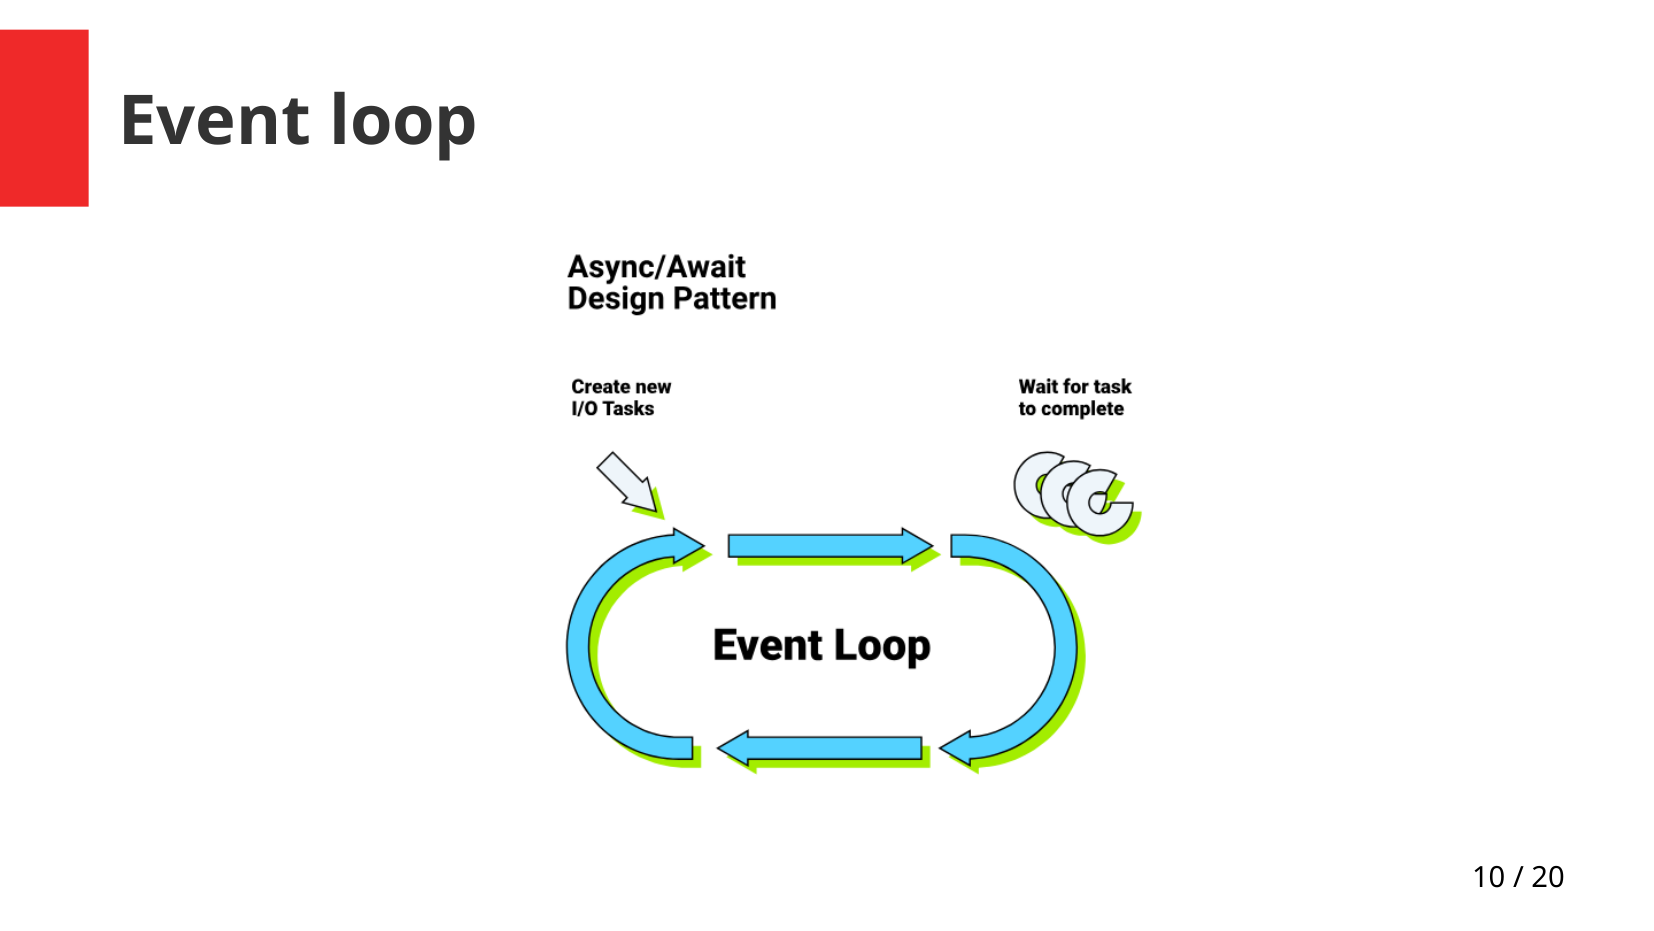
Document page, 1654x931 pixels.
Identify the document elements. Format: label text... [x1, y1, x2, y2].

title Event loop [118, 29, 1595, 207]
picture [524, 236, 1188, 798]
